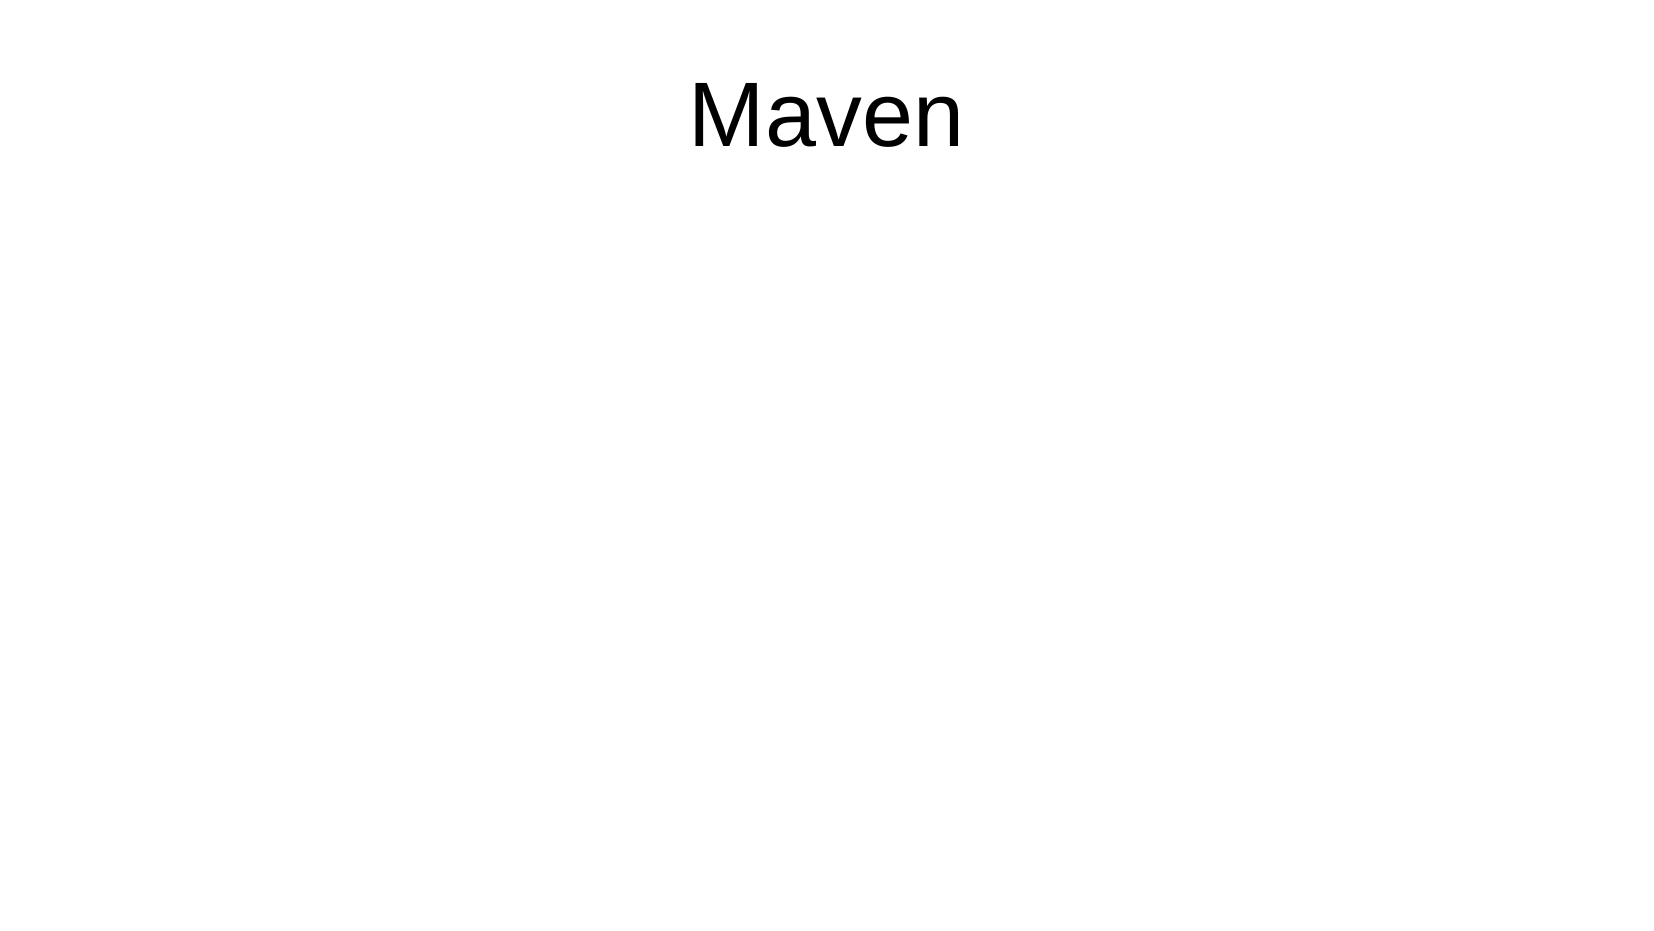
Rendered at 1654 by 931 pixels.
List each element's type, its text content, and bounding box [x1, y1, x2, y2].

title Maven [82, 37, 1571, 193]
